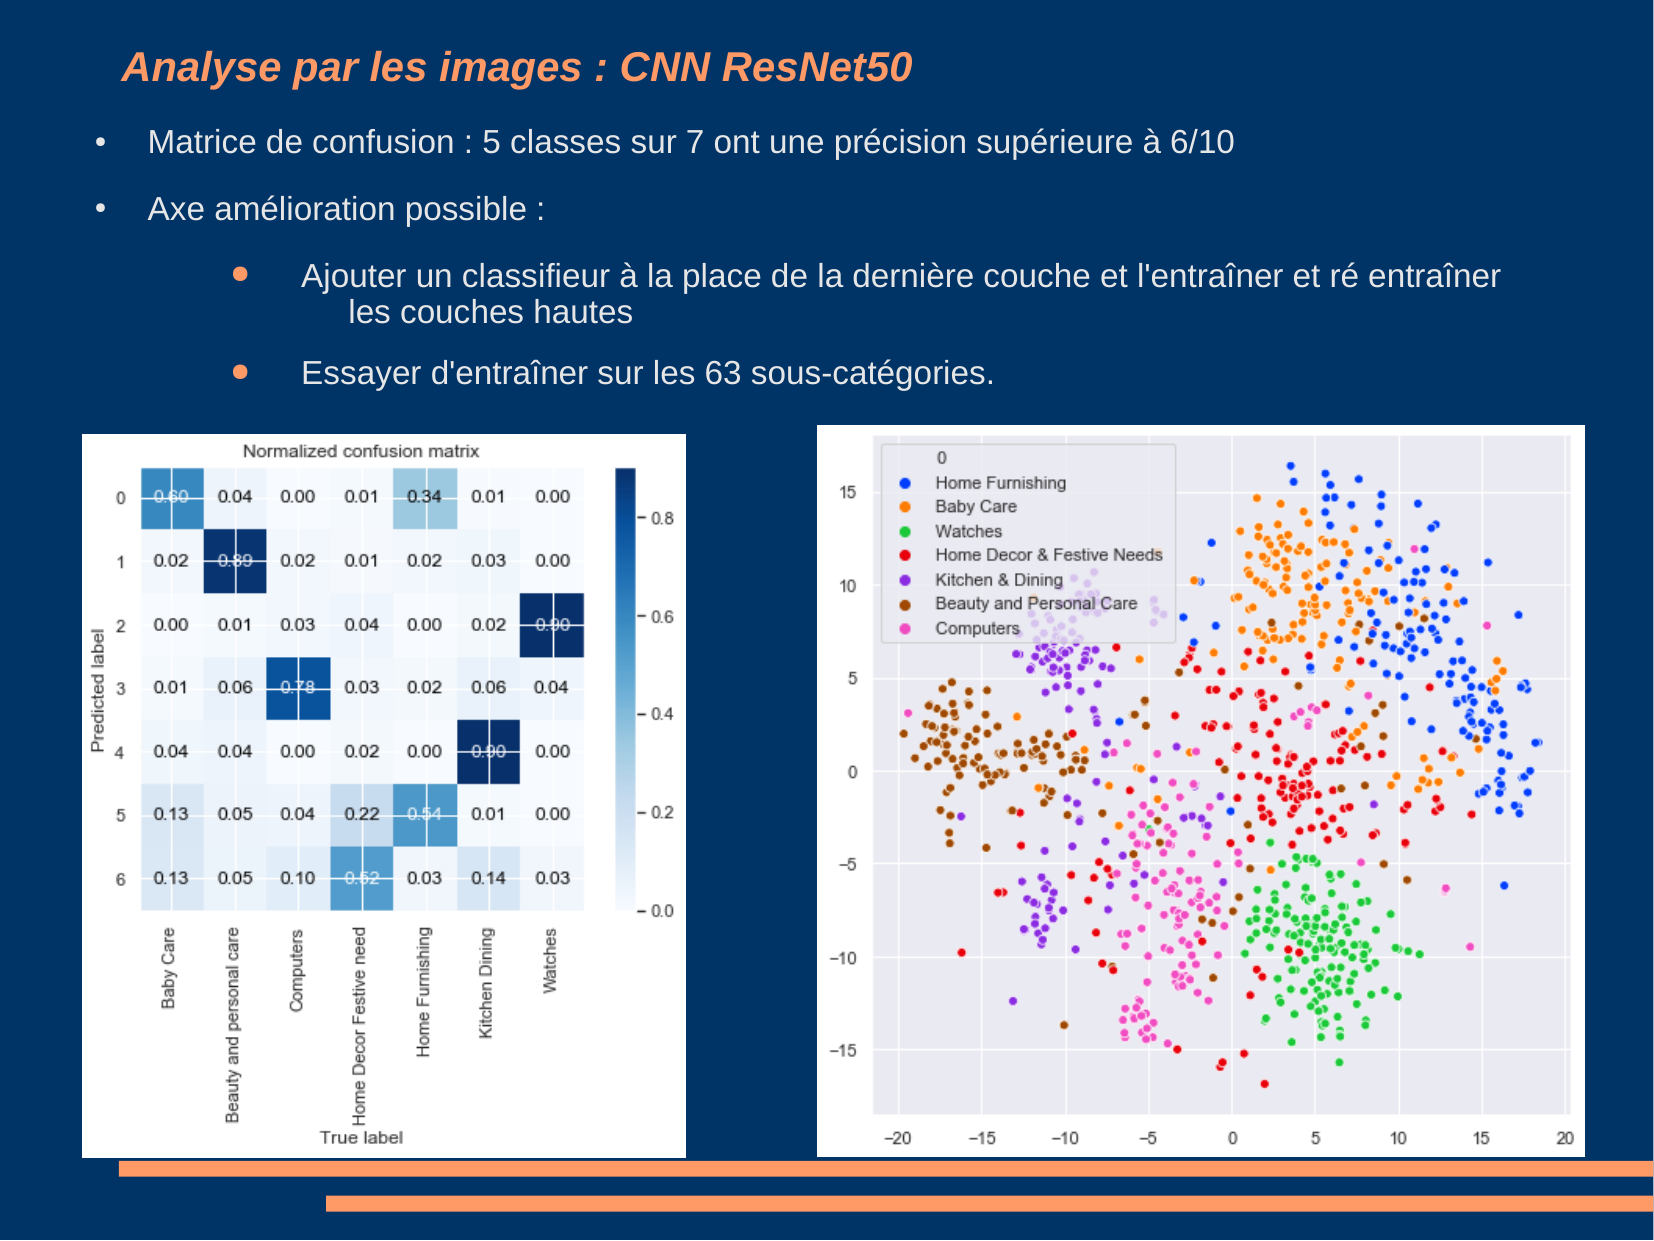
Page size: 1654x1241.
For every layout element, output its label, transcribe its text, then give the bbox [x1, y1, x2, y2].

picture [817, 425, 1585, 1157]
picture [82, 434, 686, 1158]
list Matrice de confusion : 5 classes sur 7 ont une précision supérieure à 6/10 Axe amélioration possible : Ajouter un classifieur à la place de la dernière couche et l'entraîner et ré entraîner les couches hautes Essayer d'entraîner sur les 63 sous-catégories. [76, 124, 1516, 393]
title Analyse par les images : CNN ResNet50 [121, 0, 1534, 142]
